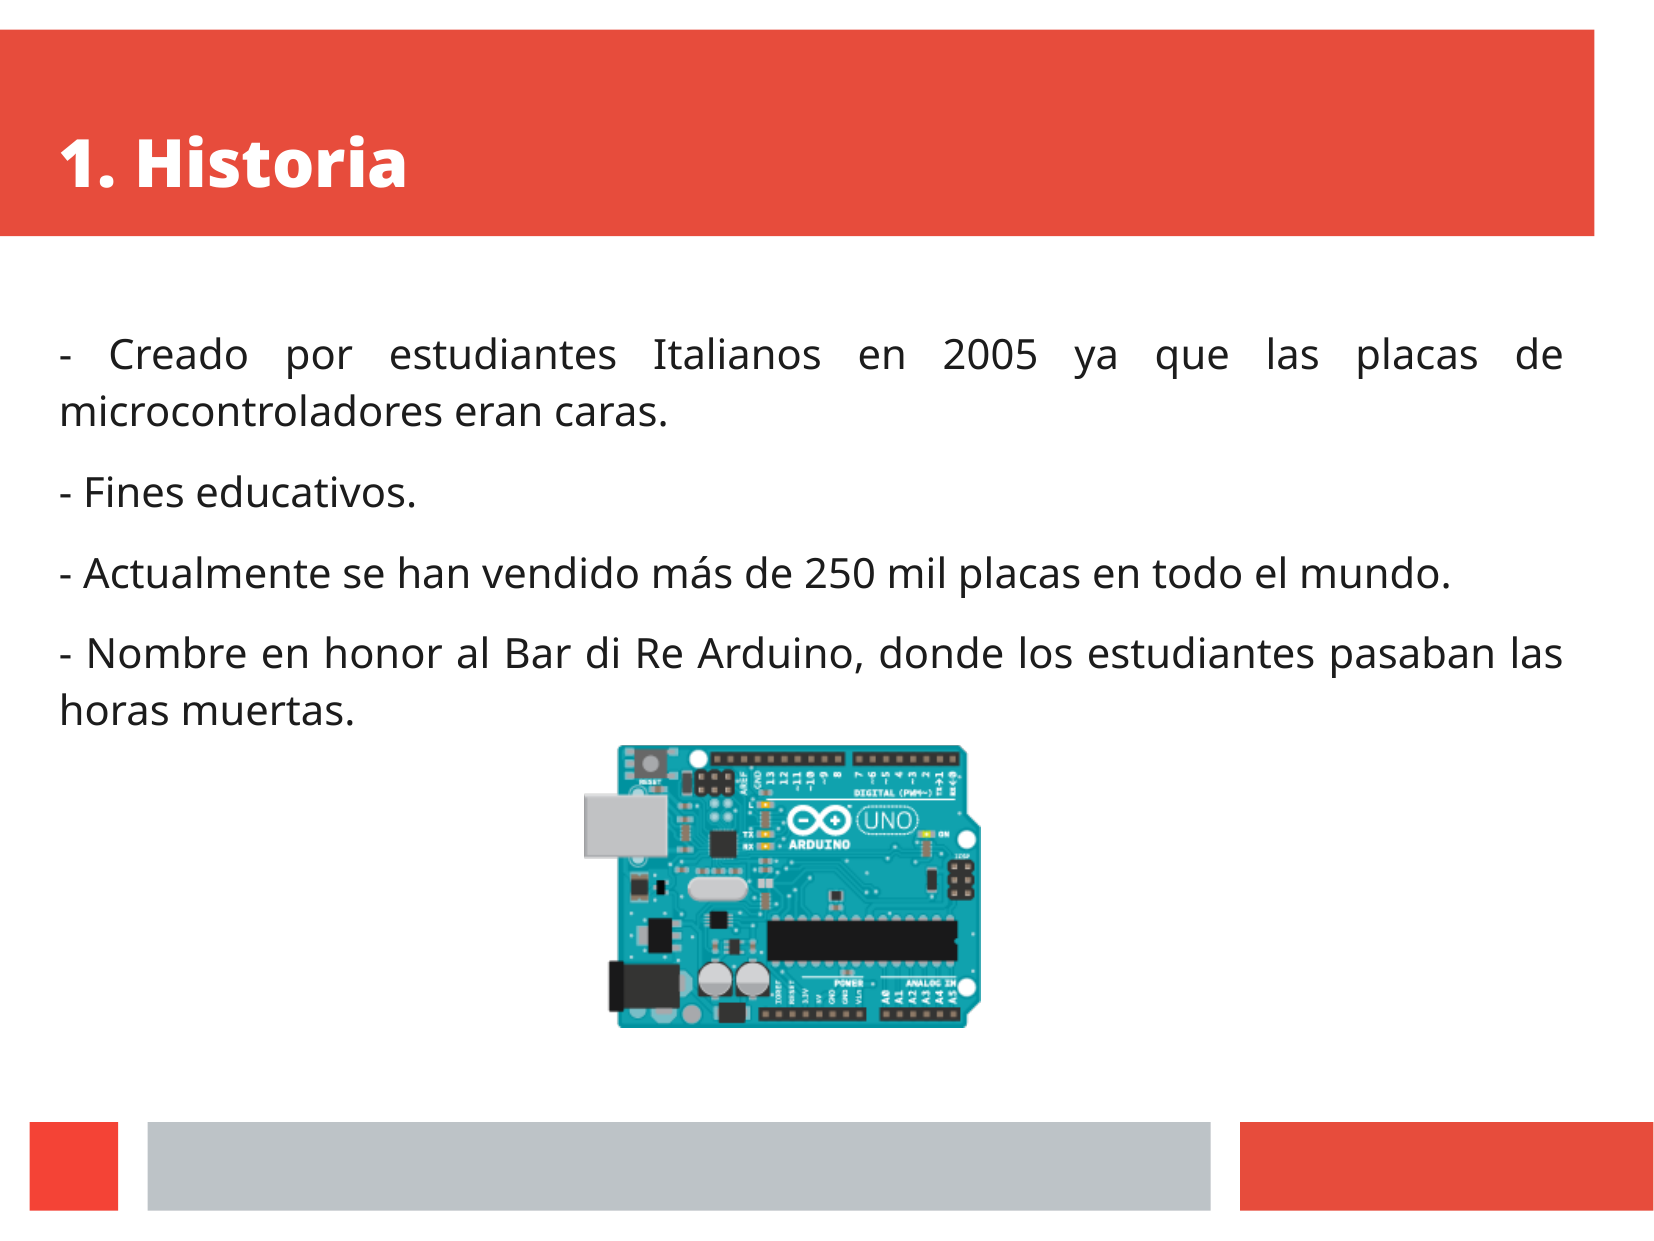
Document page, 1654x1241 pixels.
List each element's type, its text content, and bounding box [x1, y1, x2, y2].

list - Creado por estudiantes Italianos en 2005 ya que las placas de microcontroladores eran caras. - Fines educativos. - Actualmente se han vendido más de 250 mil placas en todo el mundo. - Nombre en honor al Bar di Re Arduino, donde los estudiantes pasaban las horas muertas. [59, 324, 1565, 1093]
title 1. Historia [59, 59, 1595, 207]
picture [583, 744, 981, 1028]
